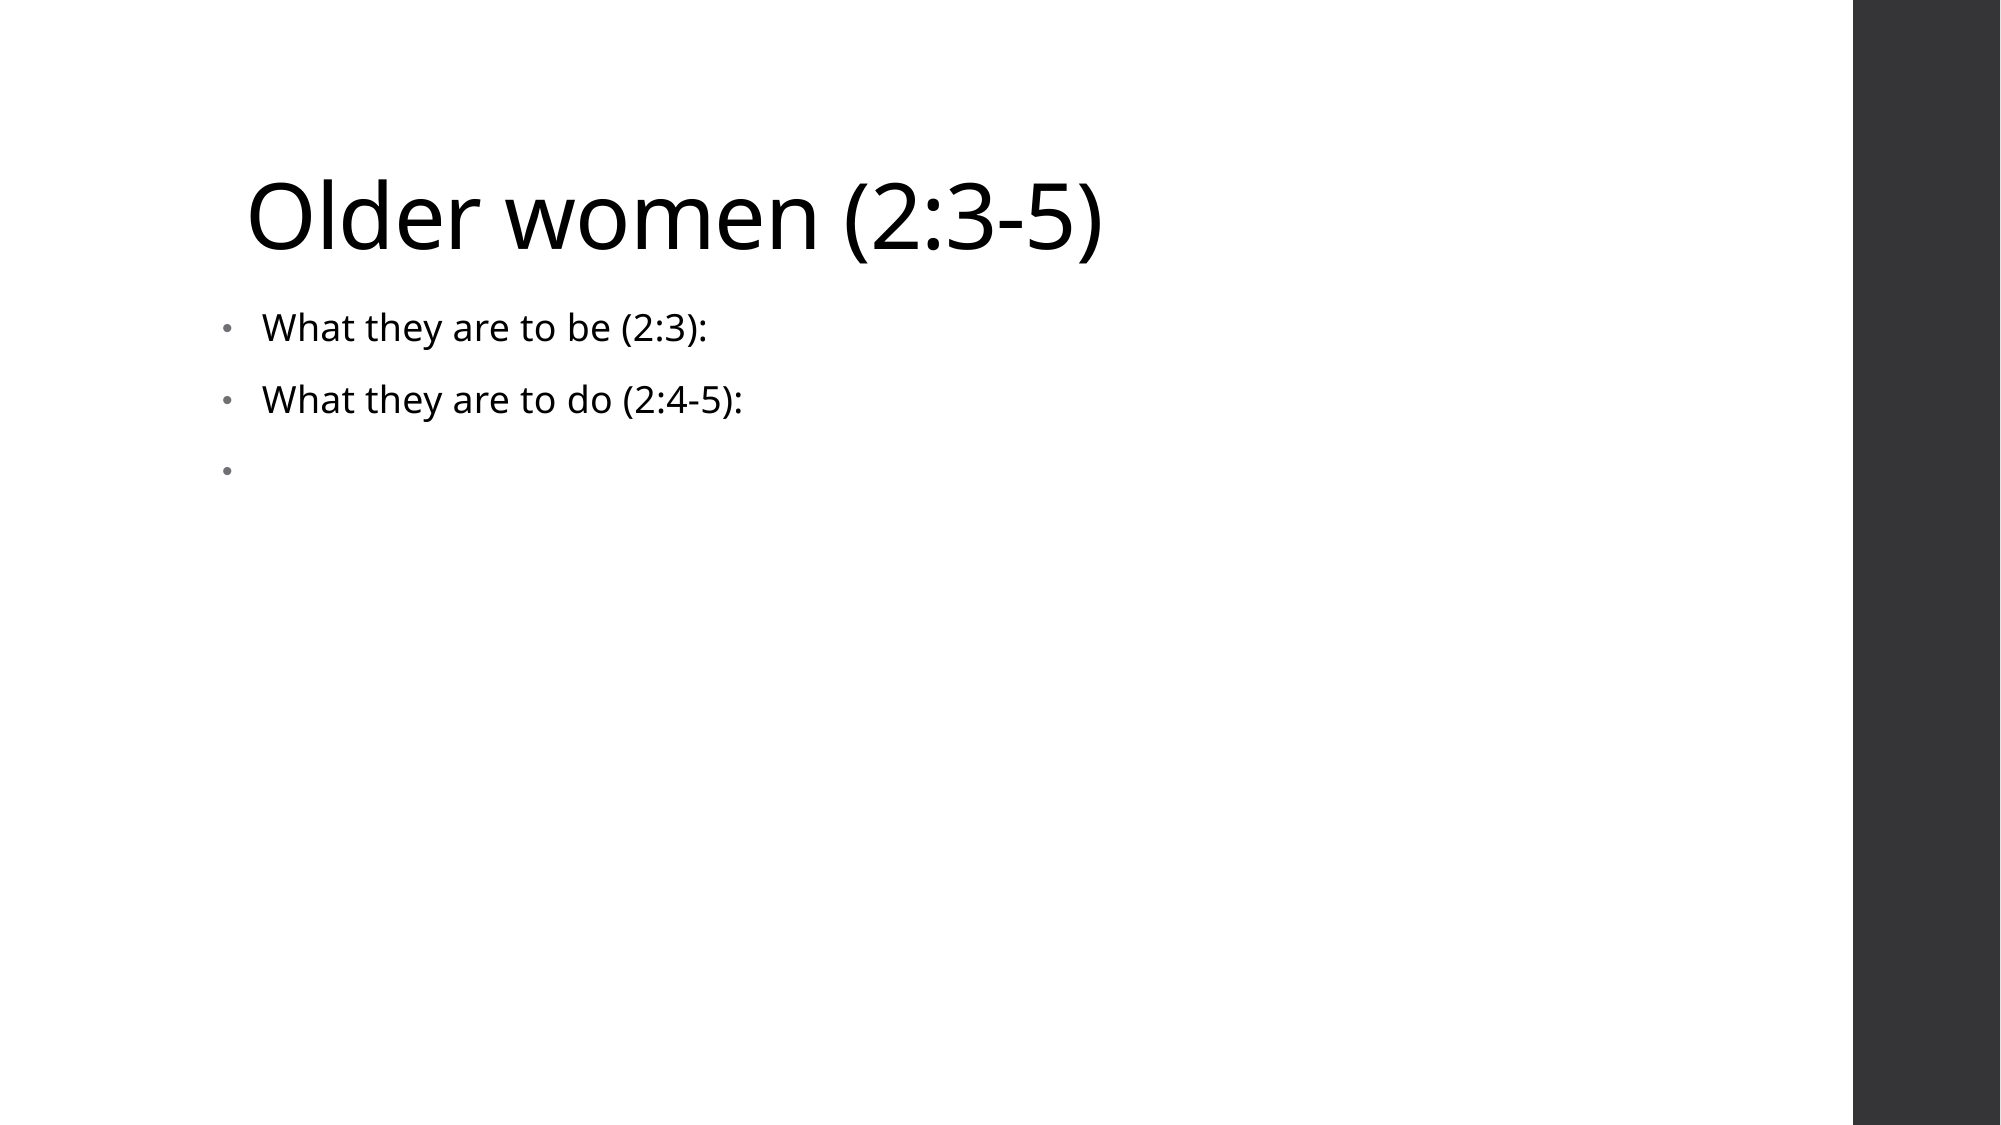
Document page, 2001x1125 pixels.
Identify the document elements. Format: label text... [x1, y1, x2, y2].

title Older women (2:3-5) [206, 60, 1797, 278]
list What they are to be (2:3): What they are to do (2:4-5): [206, 299, 1617, 1014]
